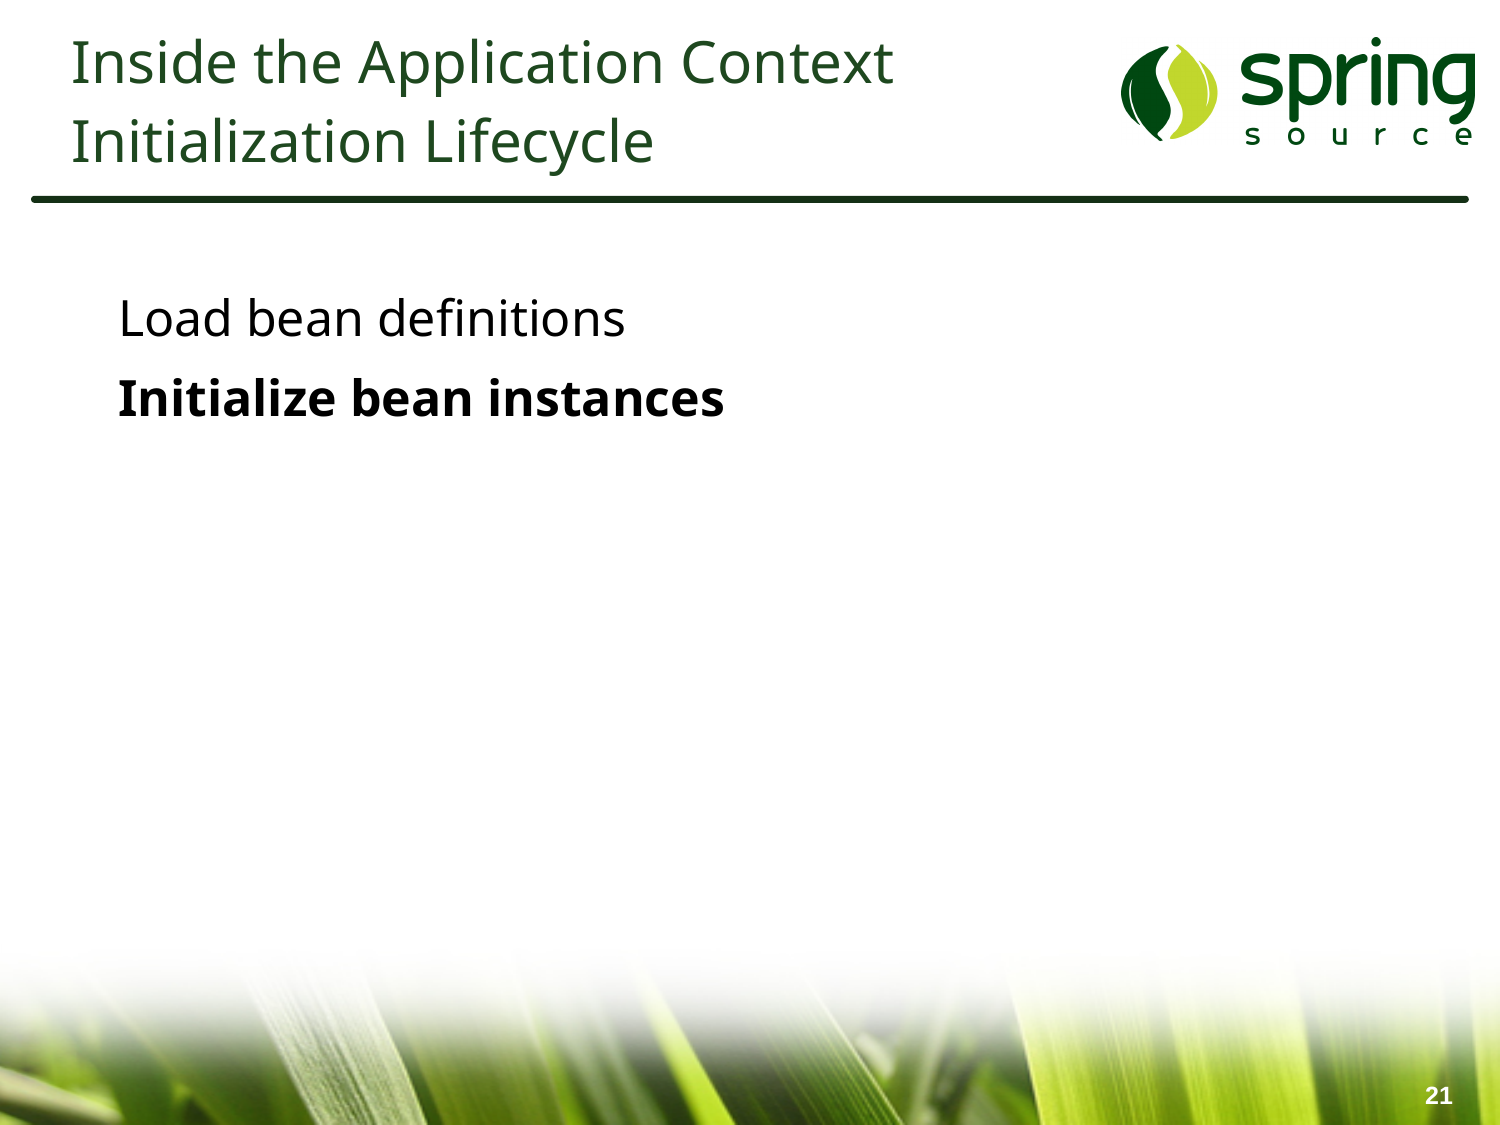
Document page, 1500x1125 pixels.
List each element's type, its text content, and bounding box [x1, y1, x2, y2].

title Inside the Application Context Initialization Lifecycle [56, 13, 1089, 176]
picture [1121, 37, 1475, 145]
list Load bean definitions Initialize bean instances [103, 275, 1394, 938]
picture [0, 944, 1500, 1125]
